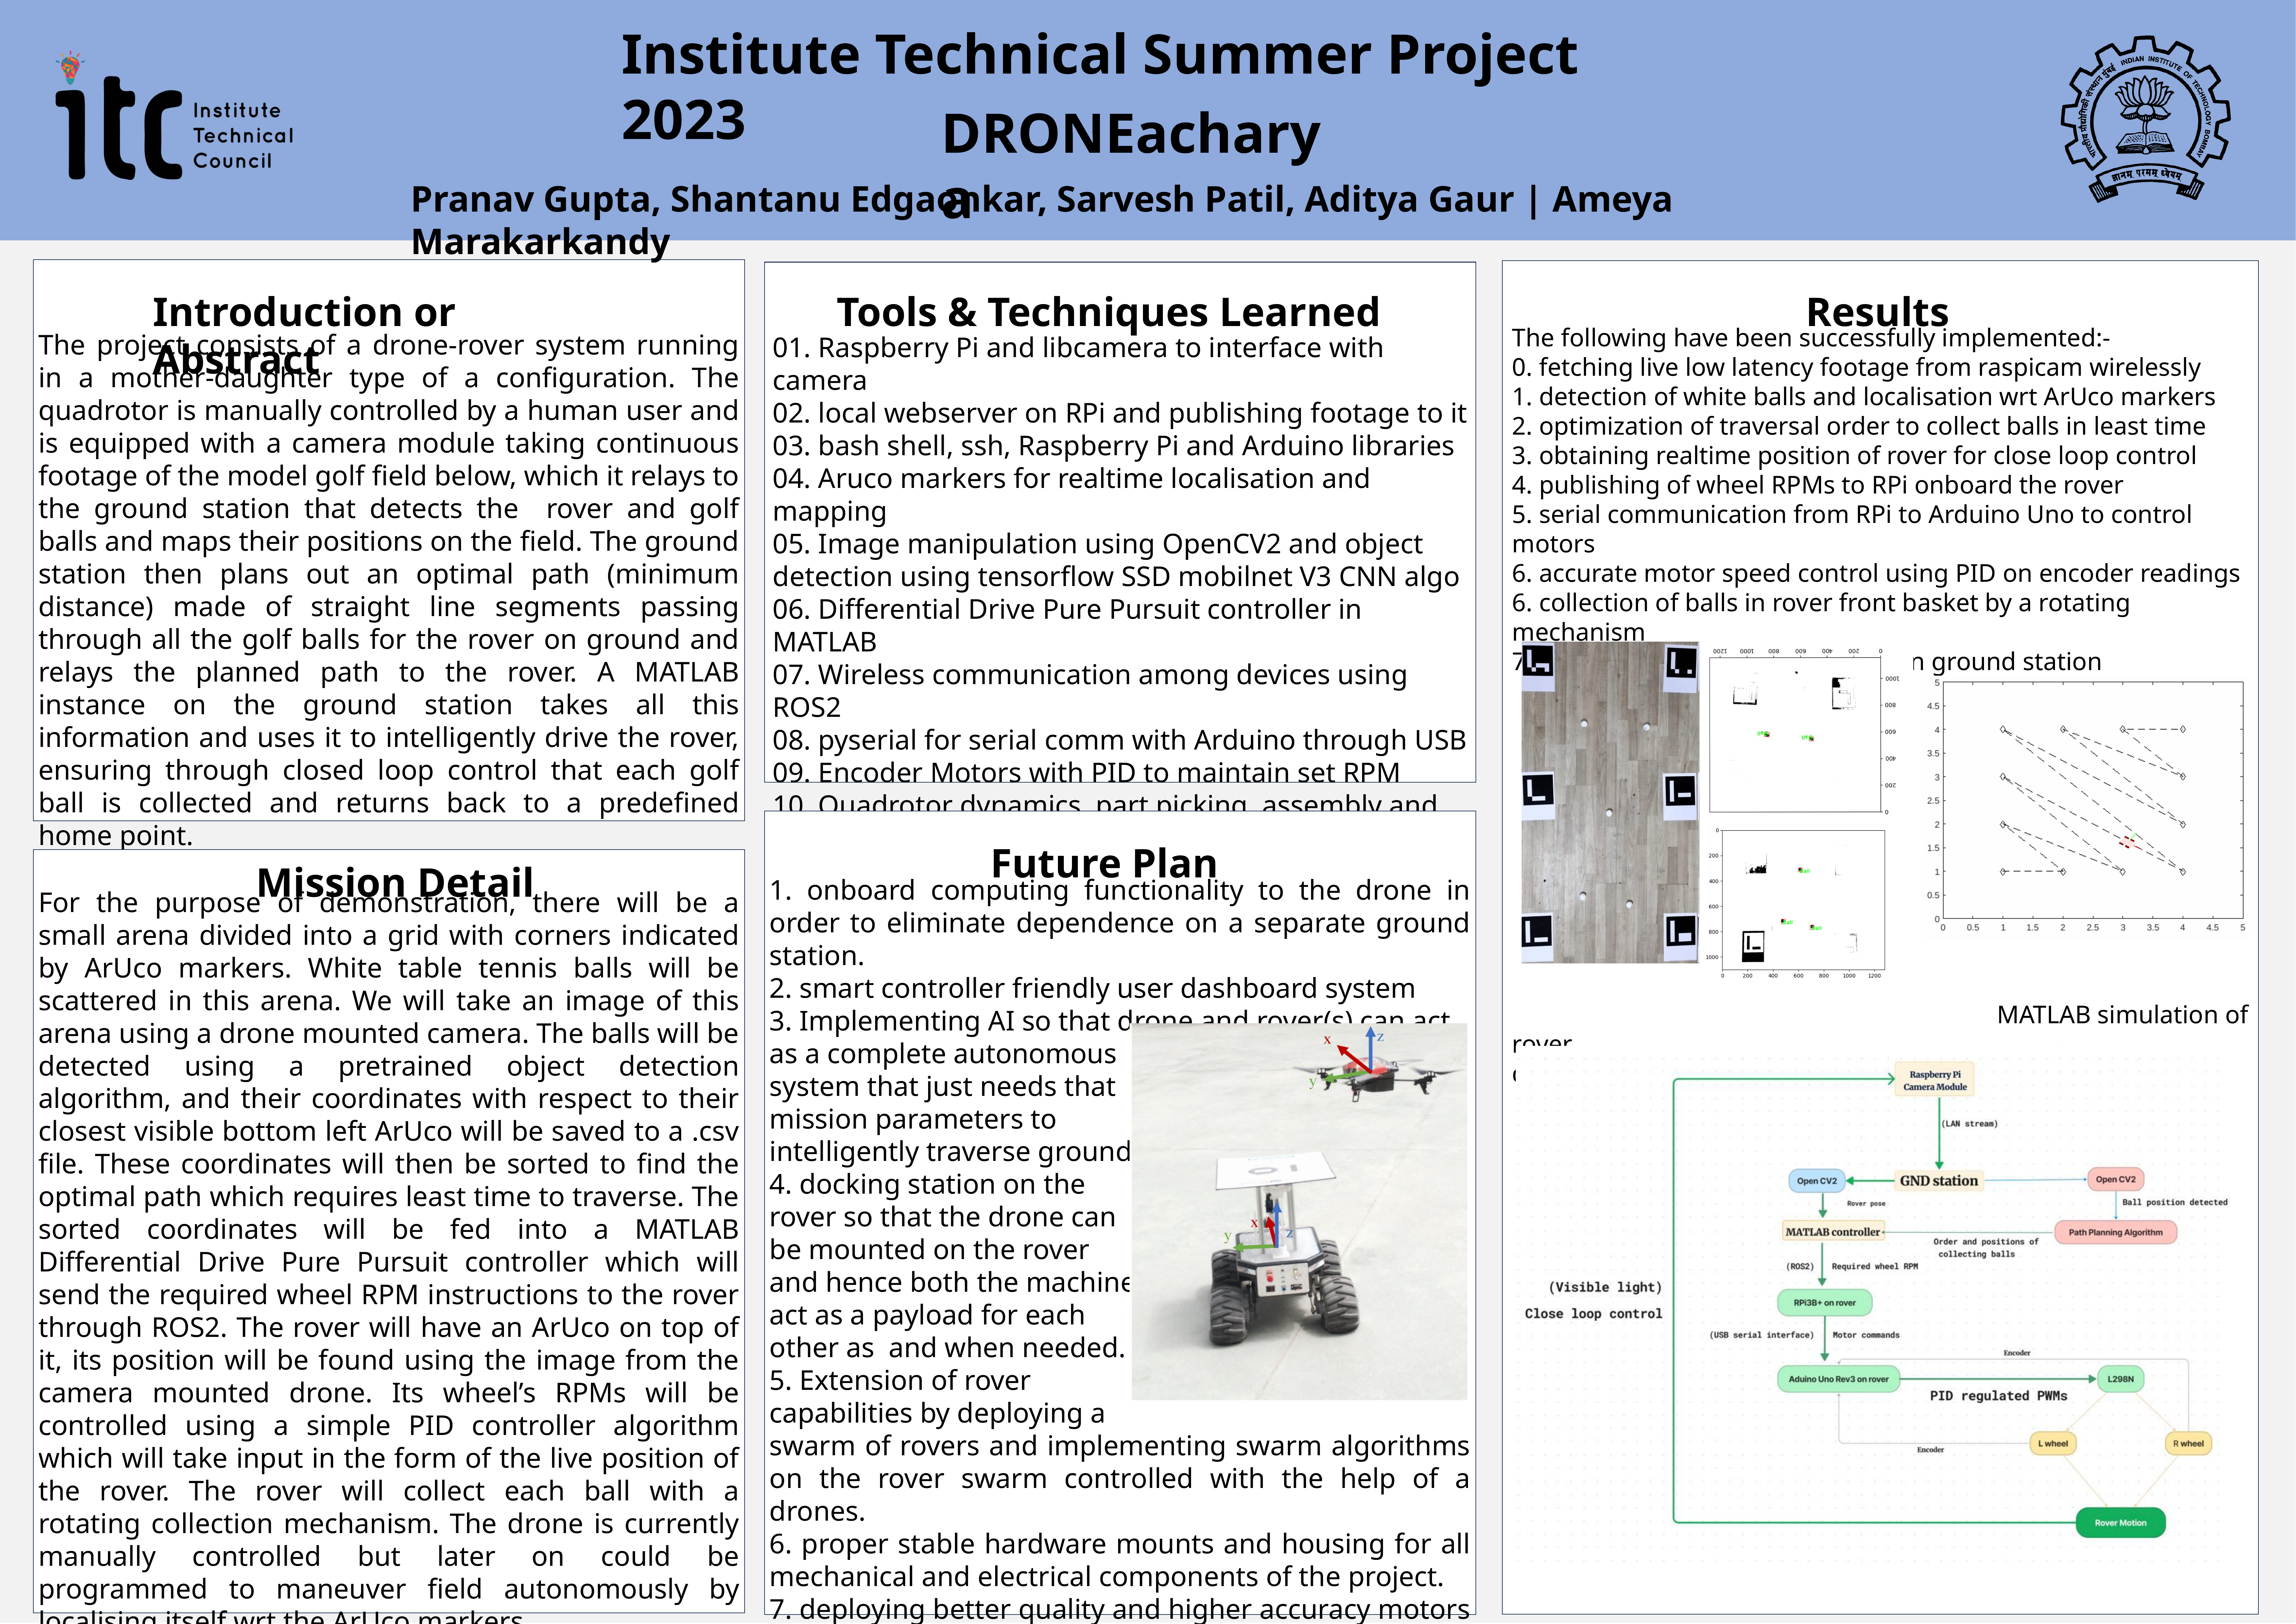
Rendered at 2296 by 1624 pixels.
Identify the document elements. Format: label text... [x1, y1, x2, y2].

text_box [1027, 802, 1034, 811]
text_box [1197, 1615, 1204, 1617]
text_box [1219, 802, 1226, 811]
text_box [1100, 802, 1108, 811]
text_box Tools & Techniques Learned [832, 284, 1420, 337]
text_box [1409, 802, 1416, 811]
text_box [1323, 802, 1330, 811]
text_box [488, 1618, 495, 1622]
text_box [792, 797, 800, 811]
text_box [0, 0, 2296, 1623]
text_box [338, 1614, 344, 1623]
picture [1130, 1023, 1467, 1400]
text_box [1206, 1615, 1362, 1623]
text_box [995, 802, 1003, 811]
text_box [343, 1613, 363, 1623]
picture [1516, 1046, 2231, 1564]
text_box [1197, 808, 1201, 811]
text_box [1307, 802, 1315, 806]
text_box [314, 1618, 321, 1622]
text_box [222, 1613, 295, 1623]
picture [56, 51, 292, 180]
text_box [124, 832, 132, 843]
text_box [243, 1619, 245, 1623]
text_box DRONEacharya [936, 96, 1352, 174]
text_box [822, 797, 835, 811]
text_box The following have been successfully implemented:- 0. fetching live low latency footage from raspicam wirelessly 1. detection of white balls and localisation wrt ArUco markers 2. optimization of traversal order to collect balls in least time 3. obtaining realtime position of rover for close loop control 4. publishing of wheel RPMs to RPi onboard the rover 5. serial communication from RPi to Arduino Uno to control motors 6. accurate motor speed control using PID on encoder readings 6. collection of balls in rover front basket by a rotating mechanism 7. real time coordination of tasks on ground station MATLAB simulation of rover detection of balls in low contrast high level control flow diagram of mission execution [1502, 261, 2258, 1614]
text_box The project consists of a drone-rover system running in a mother-daughter type of a configuration. The quadrotor is manually controlled by a human user and is equipped with a camera module taking continuous footage of the model golf field below, which it relays to the ground station that detects the rover and golf balls and maps their positions on the field. The ground station then plans out an optimal path (minimum distance) made of straight line segments passing through all the golf balls for the rover on ground and relays the planned path to the rover. A MATLAB instance on the ground station takes all this information and uses it to intelligently drive the rover, ensuring through closed loop control that each golf ball is collected and returns back to a predefined home point. [33, 260, 745, 821]
text_box Pranav Gupta, Shantanu Edgaonkar, Sarvesh Patil, Aditya Gaur | Ameya Marakarkandy [406, 174, 1883, 232]
text_box [1056, 1615, 1062, 1617]
text_box [1425, 802, 1433, 811]
text_box [837, 1615, 843, 1617]
text_box [1235, 802, 1243, 811]
text_box [1098, 1615, 1204, 1623]
text_box [860, 1615, 867, 1617]
text_box 1. onboard computing functionality to the drone in order to eliminate dependence on a separate ground station. 2. smart controller friendly user dashboard system 3. Implementing AI so that drone and rover(s) can act as a complete autonomous system that just needs that mission parameters to intelligently traverse ground 4. docking station on the rover so that the drone can be mounted on the rover and hence both the machines act as a payload for each other as and when needed. 5. Extension of rover capabilities by deploying a swarm of rovers and implementing swarm algorithms on the rover swarm controlled with the help of a drones. 6. proper stable hardware mounts and housing for all mechanical and electrical components of the project. 7. deploying better quality and higher accuracy motors etc to improve finish of execution of autonomous task. [765, 811, 1476, 1615]
text_box [398, 1618, 406, 1623]
text_box For the purpose of demonstration, there will be a small arena divided into a grid with corners indicated by ArUco markers. White table tennis balls will be scattered in this arena. We will take an image of this arena using a drone mounted camera. The balls will be detected using a pretrained object detection algorithm, and their coordinates with respect to their closest visible bottom left ArUco will be saved to a .csv file. These coordinates will then be sorted to find the optimal path which requires least time to traverse. The sorted coordinates will be fed into a MATLAB Differential Drive Pure Pursuit controller which will send the required wheel RPM instructions to the rover through ROS2. The rover will have an ArUco on top of it, its position will be found using the image from the camera mounted drone. Its wheel’s RPMs will be controlled using a simple PID controller algorithm which will take input in the form of the live position of the rover. The rover will collect each ball with a rotating collection mechanism. The drone is currently manually controlled but later on could be programmed to maneuver field autonomously by localising itself wrt the ArUco markers. [33, 850, 745, 1613]
text_box Institute Technical Summer Project 2023 [616, 17, 1698, 88]
text_box [1033, 1615, 1097, 1623]
text_box [860, 808, 867, 811]
text_box [1349, 802, 1357, 811]
text_box [1160, 802, 1168, 811]
text_box [1332, 1615, 1339, 1617]
picture [1921, 676, 2250, 940]
picture [2053, 32, 2236, 206]
text_box [366, 1613, 376, 1623]
text_box [913, 1615, 921, 1617]
text_box [298, 1613, 339, 1623]
text_box [1333, 802, 1340, 811]
text_box [1305, 1615, 1313, 1617]
text_box Future Plan [985, 835, 1227, 889]
text_box [1116, 1615, 1123, 1617]
text_box Introduction or Abstract [148, 284, 629, 337]
text_box [215, 1613, 220, 1623]
text_box [1408, 1615, 1415, 1617]
text_box [878, 1615, 921, 1623]
text_box [431, 1618, 438, 1623]
picture [1522, 642, 1913, 987]
text_box Mission Detail [251, 855, 551, 908]
text_box [836, 1615, 877, 1623]
text_box [95, 1613, 212, 1623]
text_box [804, 1615, 811, 1617]
text_box [1392, 808, 1400, 811]
text_box Results [1801, 284, 1958, 337]
text_box [378, 1613, 472, 1623]
text_box [875, 802, 884, 811]
text_box [903, 802, 911, 811]
text_box [1011, 808, 1018, 811]
text_box [1263, 1615, 1270, 1617]
text_box [422, 1618, 429, 1623]
text_box [49, 1618, 58, 1623]
text_box [964, 802, 972, 811]
text_box [145, 1618, 153, 1623]
text_box [938, 1615, 945, 1617]
text_box [1149, 1615, 1156, 1617]
text_box 01. Raspberry Pi and libcamera to interface with camera 02. local webserver on RPi and publishing footage to it 03. bash shell, ssh, Raspberry Pi and Arduino libraries 04. Aruco markers for realtime localisation and mapping 05. Image manipulation using OpenCV2 and object detection using tensorflow SSD mobilnet V3 CNN algo 06. Differential Drive Pure Pursuit controller in MATLAB 07. Wireless communication among devices using ROS2 08. pyserial for serial comm with Arduino through USB 09. Encoder Motors with PID to maintain set RPM 10. Quadrotor dynamics, part picking, assembly and use 11. 3-D CAD modelling using Solidworks and Fusion 360 12. Multidomain System Modelling in Simulink. [765, 262, 1476, 782]
text_box [129, 1618, 136, 1623]
text_box [43, 1613, 92, 1623]
text_box [1116, 808, 1123, 811]
text_box [199, 1618, 206, 1622]
text_box [929, 802, 938, 811]
text_box [1037, 802, 1044, 811]
text_box [1266, 808, 1273, 811]
text_box [1434, 1615, 1441, 1617]
text_box [1023, 1615, 1030, 1617]
text_box [1040, 1615, 1047, 1617]
text_box [923, 1615, 1030, 1623]
text_box [298, 1618, 305, 1623]
